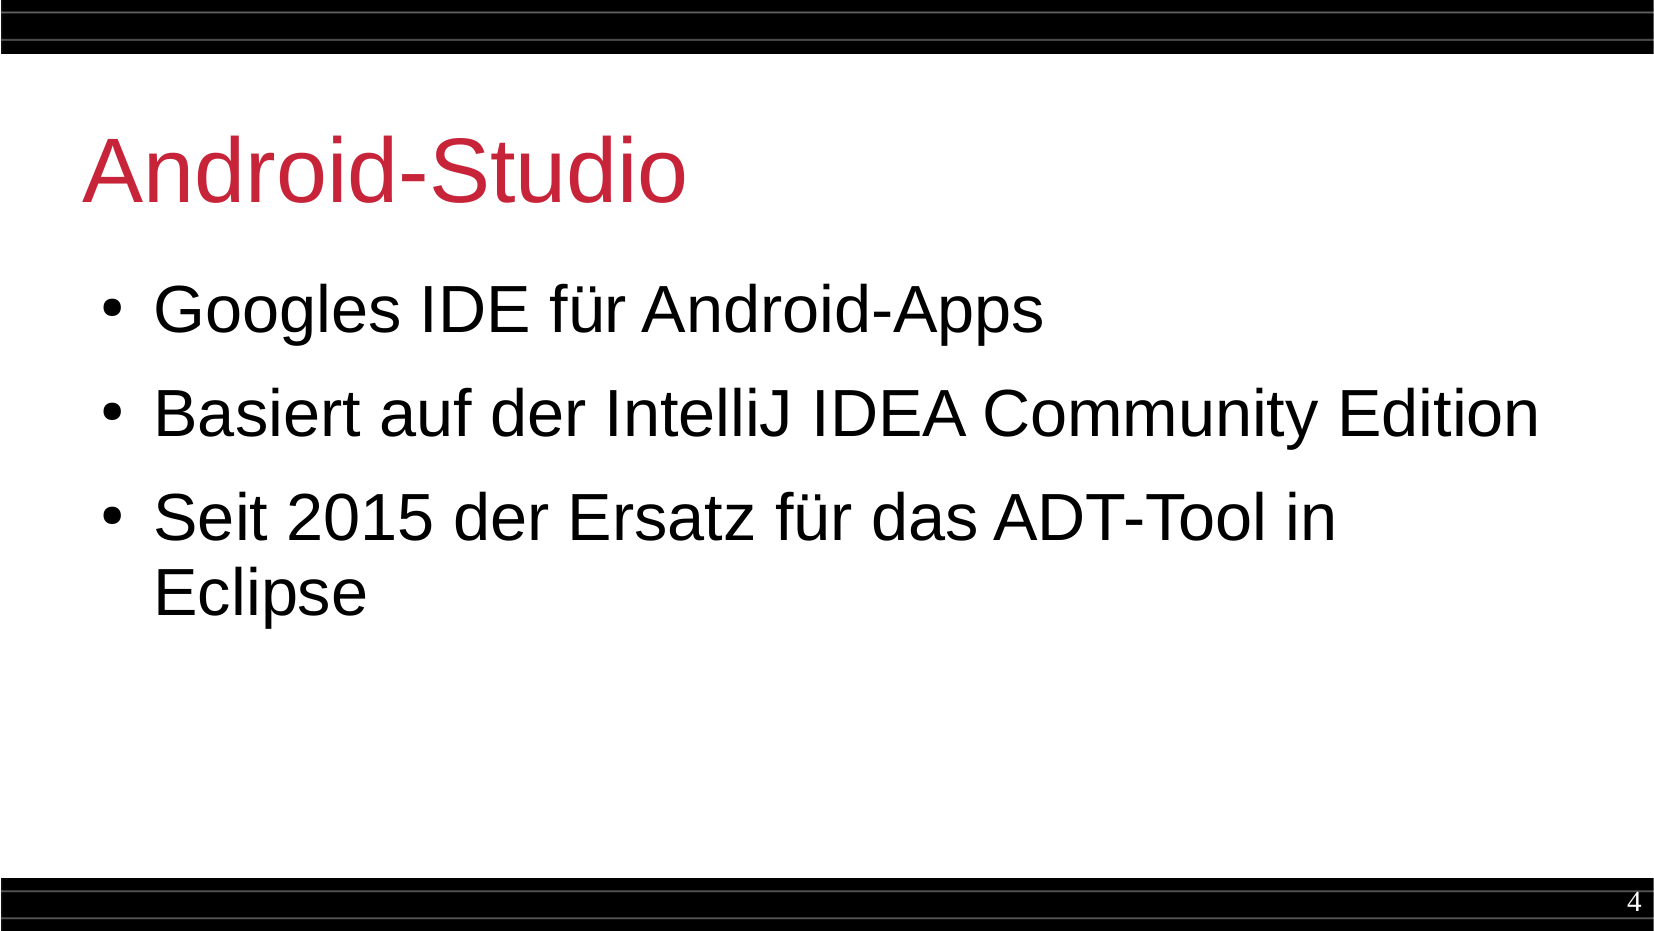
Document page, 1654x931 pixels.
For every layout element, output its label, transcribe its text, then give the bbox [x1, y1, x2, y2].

picture [1, 0, 1654, 54]
list Googles IDE für Android-Apps Basiert auf der IntelliJ IDEA Community Edition Seit 2015 der Ersatz für das ADT-Tool in Eclipse [82, 271, 1571, 758]
title Android-Studio [82, 92, 1571, 249]
picture [1, 878, 1654, 931]
